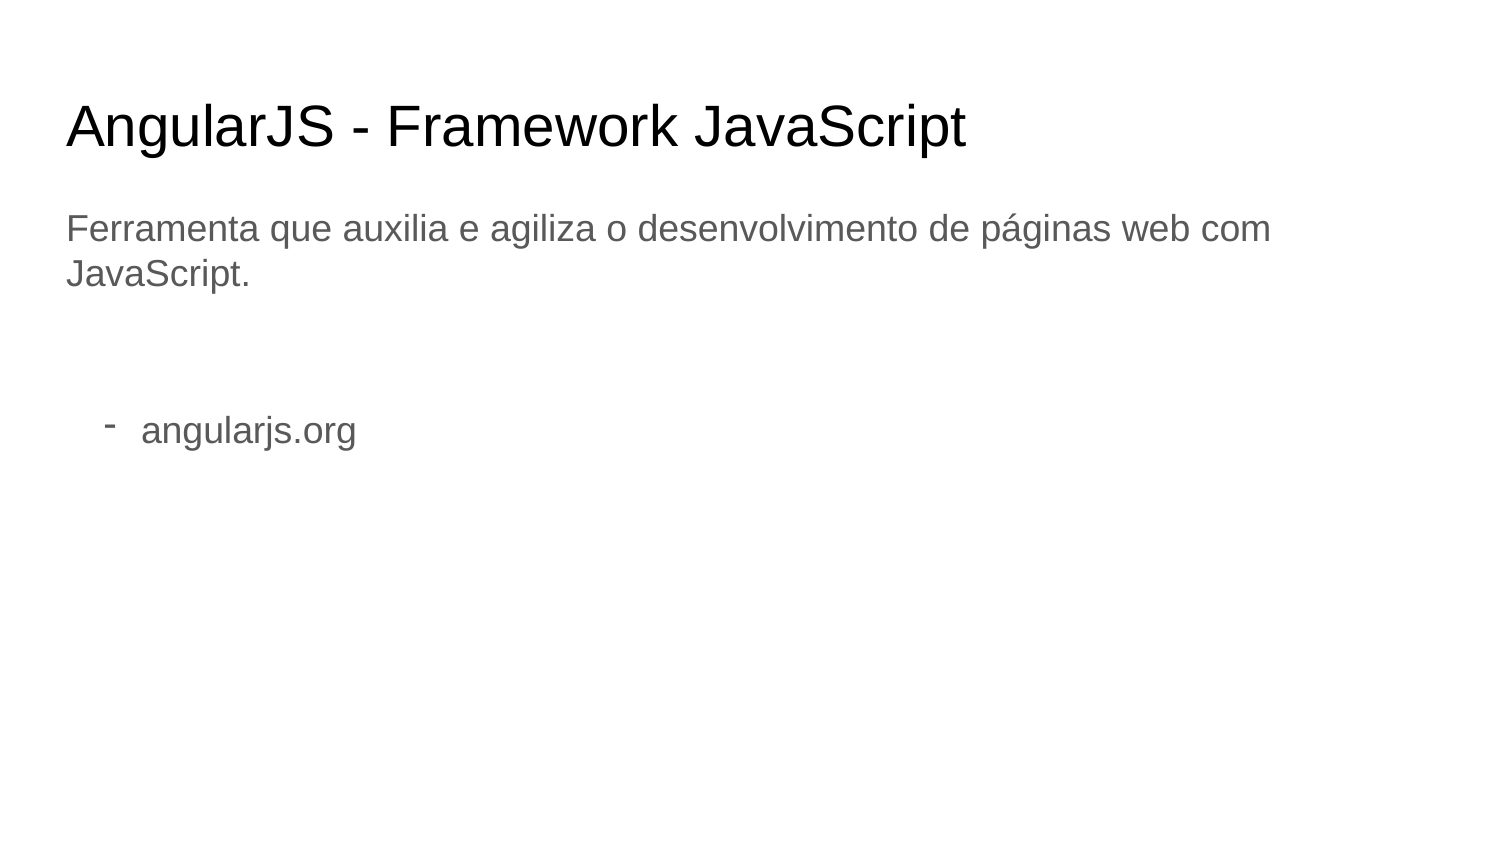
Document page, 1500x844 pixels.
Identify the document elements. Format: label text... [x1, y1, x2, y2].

list Ferramenta que auxilia e agiliza o desenvolvimento de páginas web com JavaScript. angularjs.org [51, 189, 1449, 750]
title AngularJS - Framework JavaScript [51, 72, 1449, 167]
